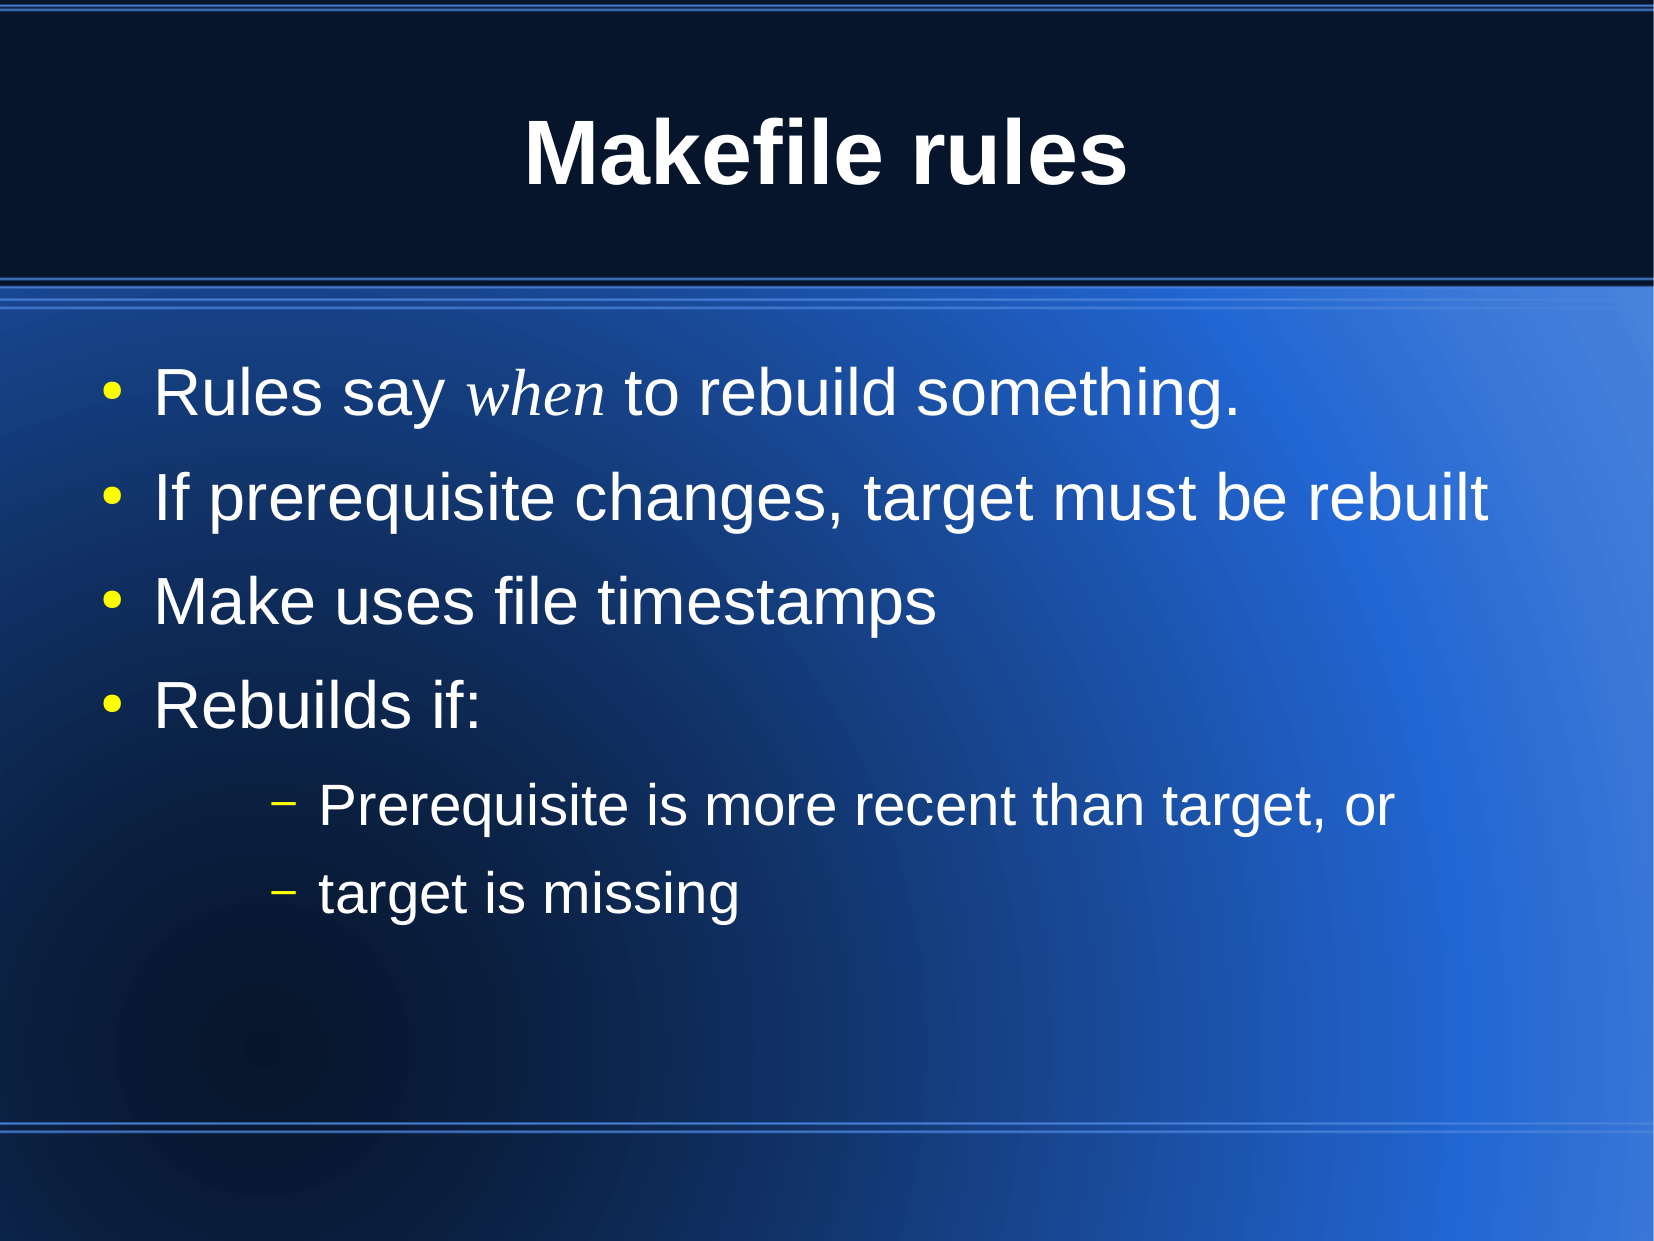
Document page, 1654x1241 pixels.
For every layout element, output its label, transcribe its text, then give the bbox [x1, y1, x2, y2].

list Rules say when to rebuild something. If prerequisite changes, target must be rebuilt Make uses file timestamps Rebuilds if: Prerequisite is more recent than target, or target is missing [82, 355, 1571, 1058]
title Makefile rules [82, 49, 1571, 257]
picture [0, 0, 1654, 1241]
